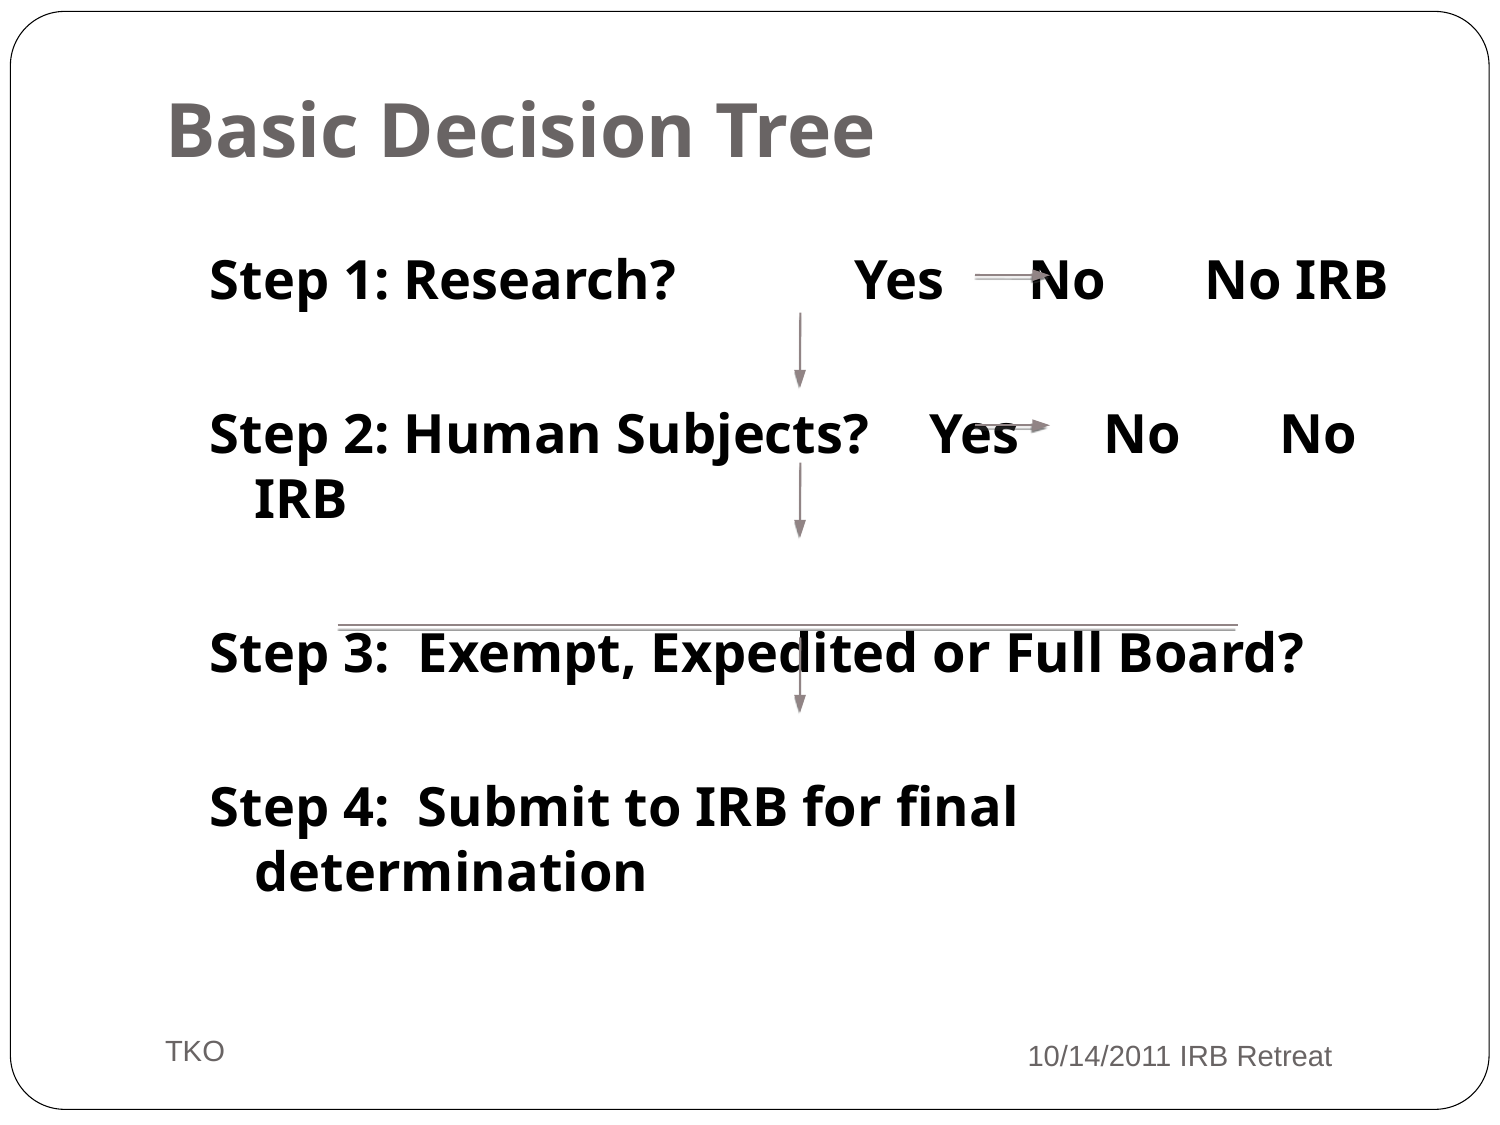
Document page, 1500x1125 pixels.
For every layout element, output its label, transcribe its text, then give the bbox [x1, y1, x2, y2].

text_box TKO [150, 1012, 801, 1088]
title Basic Decision Tree [150, 45, 1426, 188]
list Step 1: Research? Yes No No IRB Step 2: Human Subjects? Yes No No IRB Step 3: Exempt, Expedited or Full Board? Step 4: Submit to IRB for final determination [150, 237, 1426, 988]
text_box 10/14/2011 IRB Retreat [1012, 1015, 1419, 1094]
